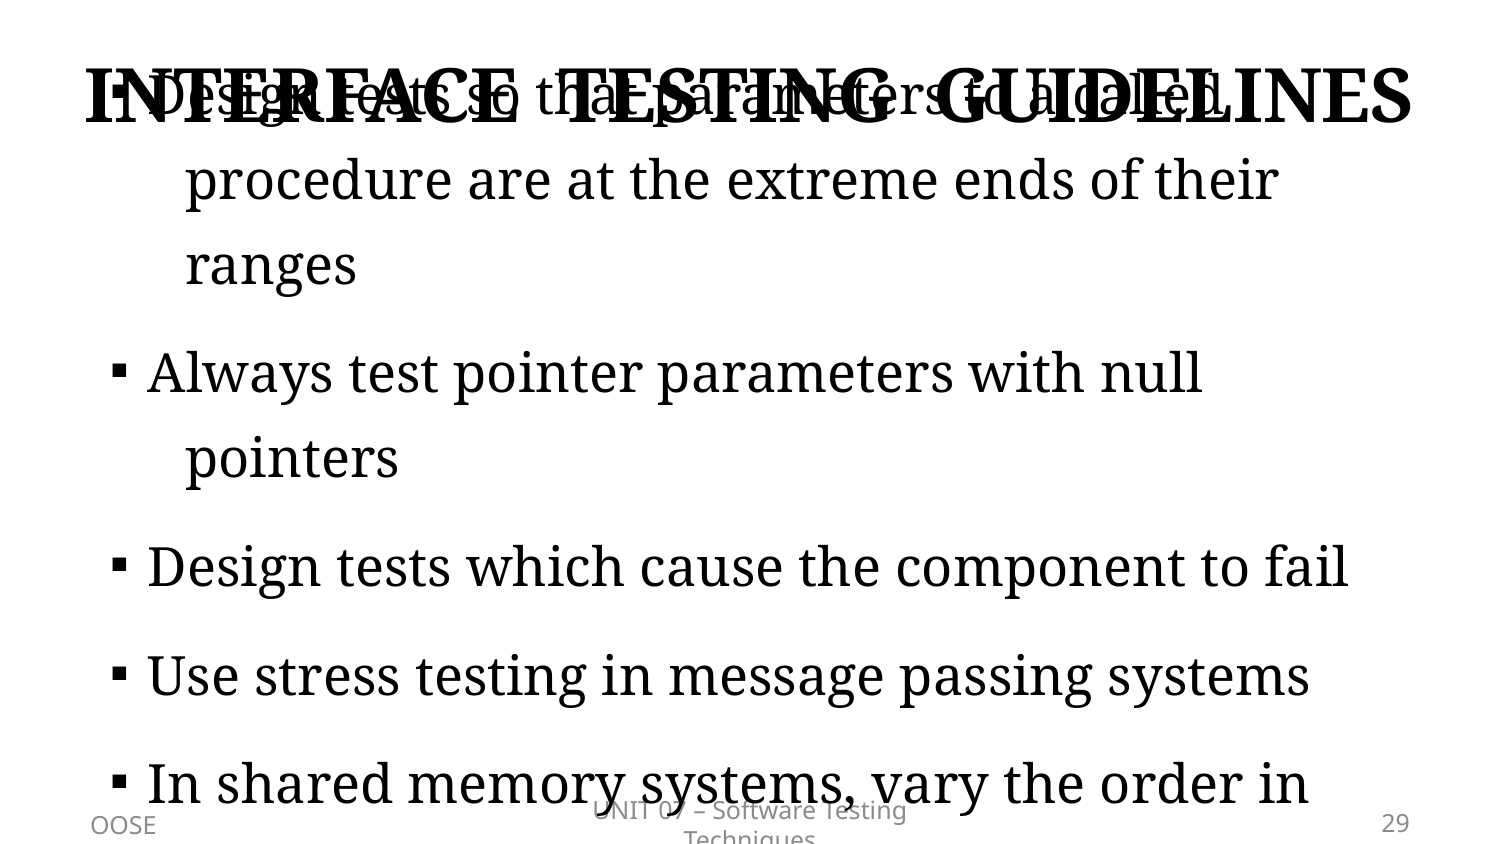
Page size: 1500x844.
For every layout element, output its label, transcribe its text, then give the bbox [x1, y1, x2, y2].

title INTERFACE TESTING GUIDELINES [75, 23, 1425, 164]
subtitle Design tests so that parameters to a called procedure are at the extreme ends of their ranges Always test pointer parameters with null pointers Design tests which cause the component to fail Use stress testing in message passing systems In shared memory systems, vary the order in which components are activated [75, 187, 1425, 763]
